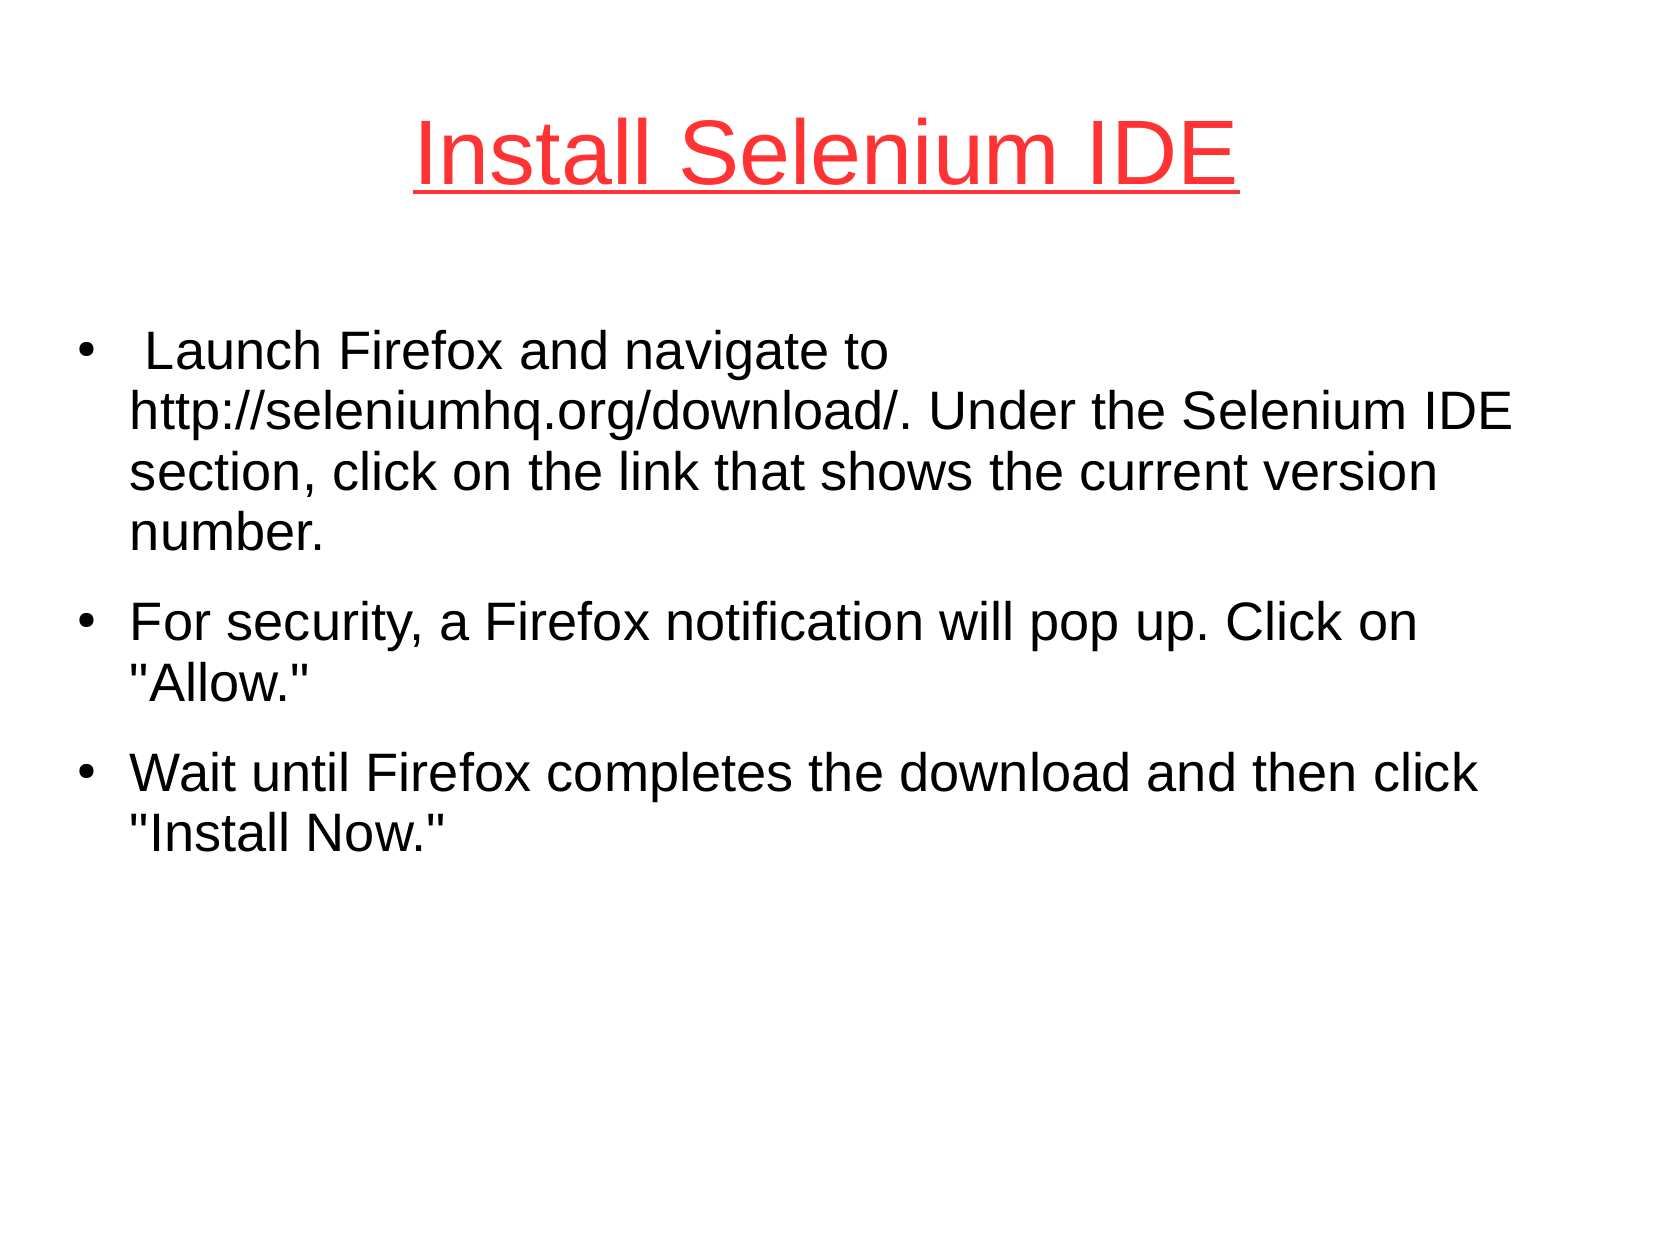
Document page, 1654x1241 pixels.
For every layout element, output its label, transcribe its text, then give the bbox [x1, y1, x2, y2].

list Launch Firefox and navigate to http://seleniumhq.org/download/. Under the Selenium IDE section, click on the link that shows the current version number. For security, a Firefox notification will pop up. Click on "Allow." Wait until Firefox completes the download and then click "Install Now." [59, 320, 1548, 1040]
title Install Selenium IDE [82, 49, 1571, 257]
